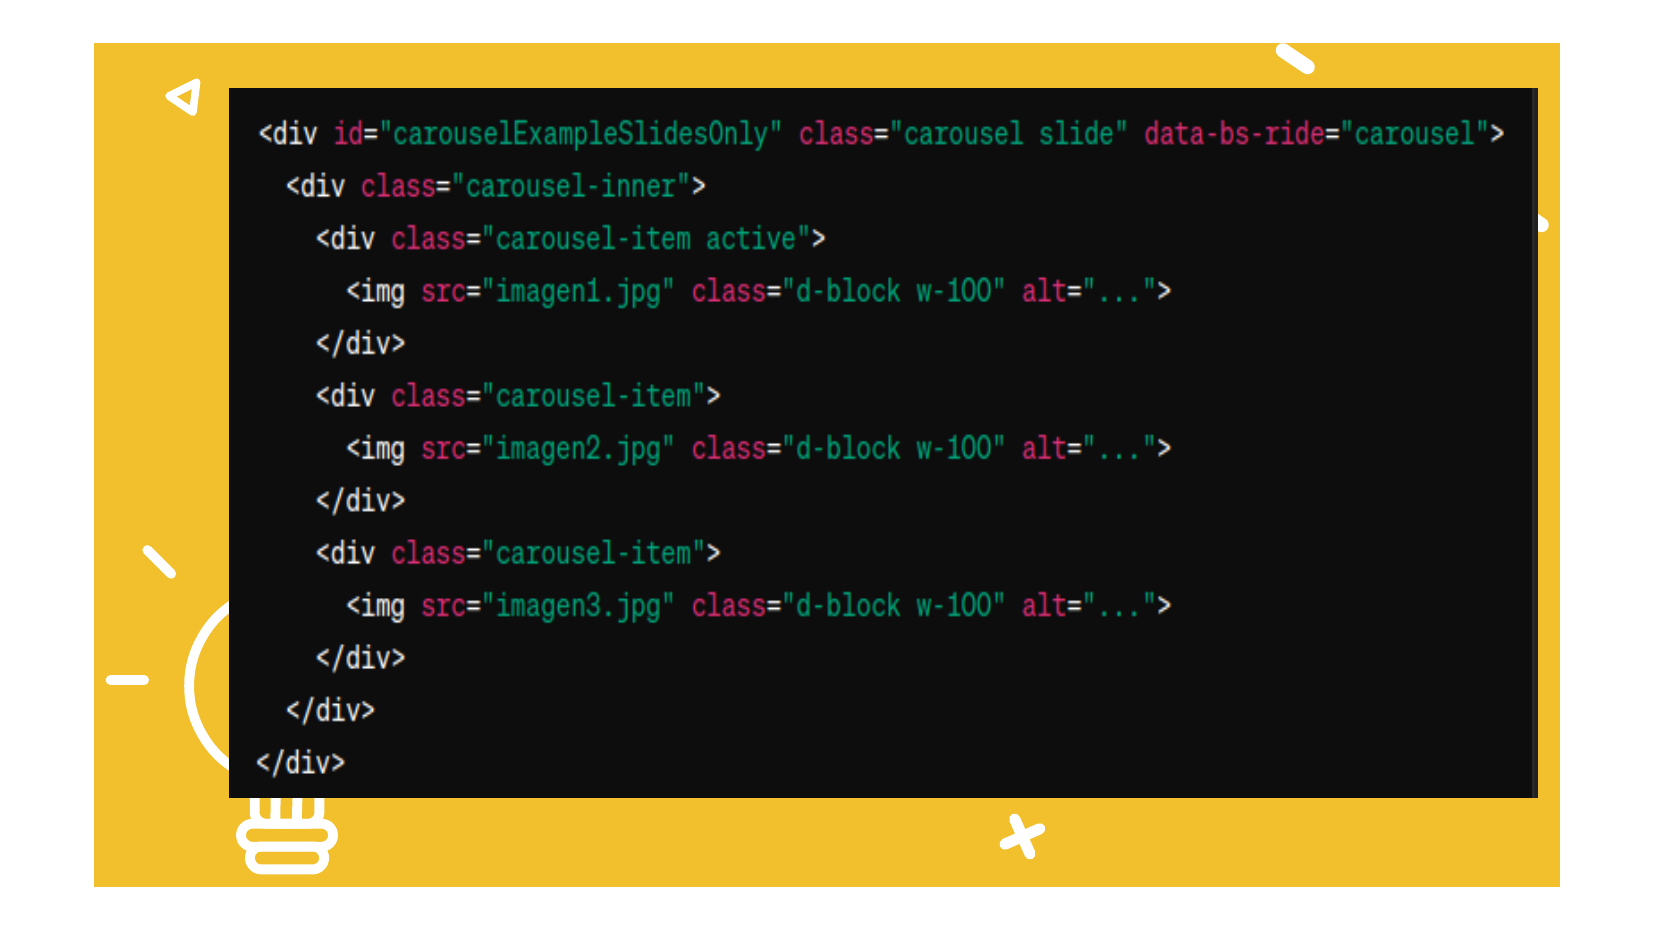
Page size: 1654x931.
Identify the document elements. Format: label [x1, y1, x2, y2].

picture [229, 88, 1538, 798]
